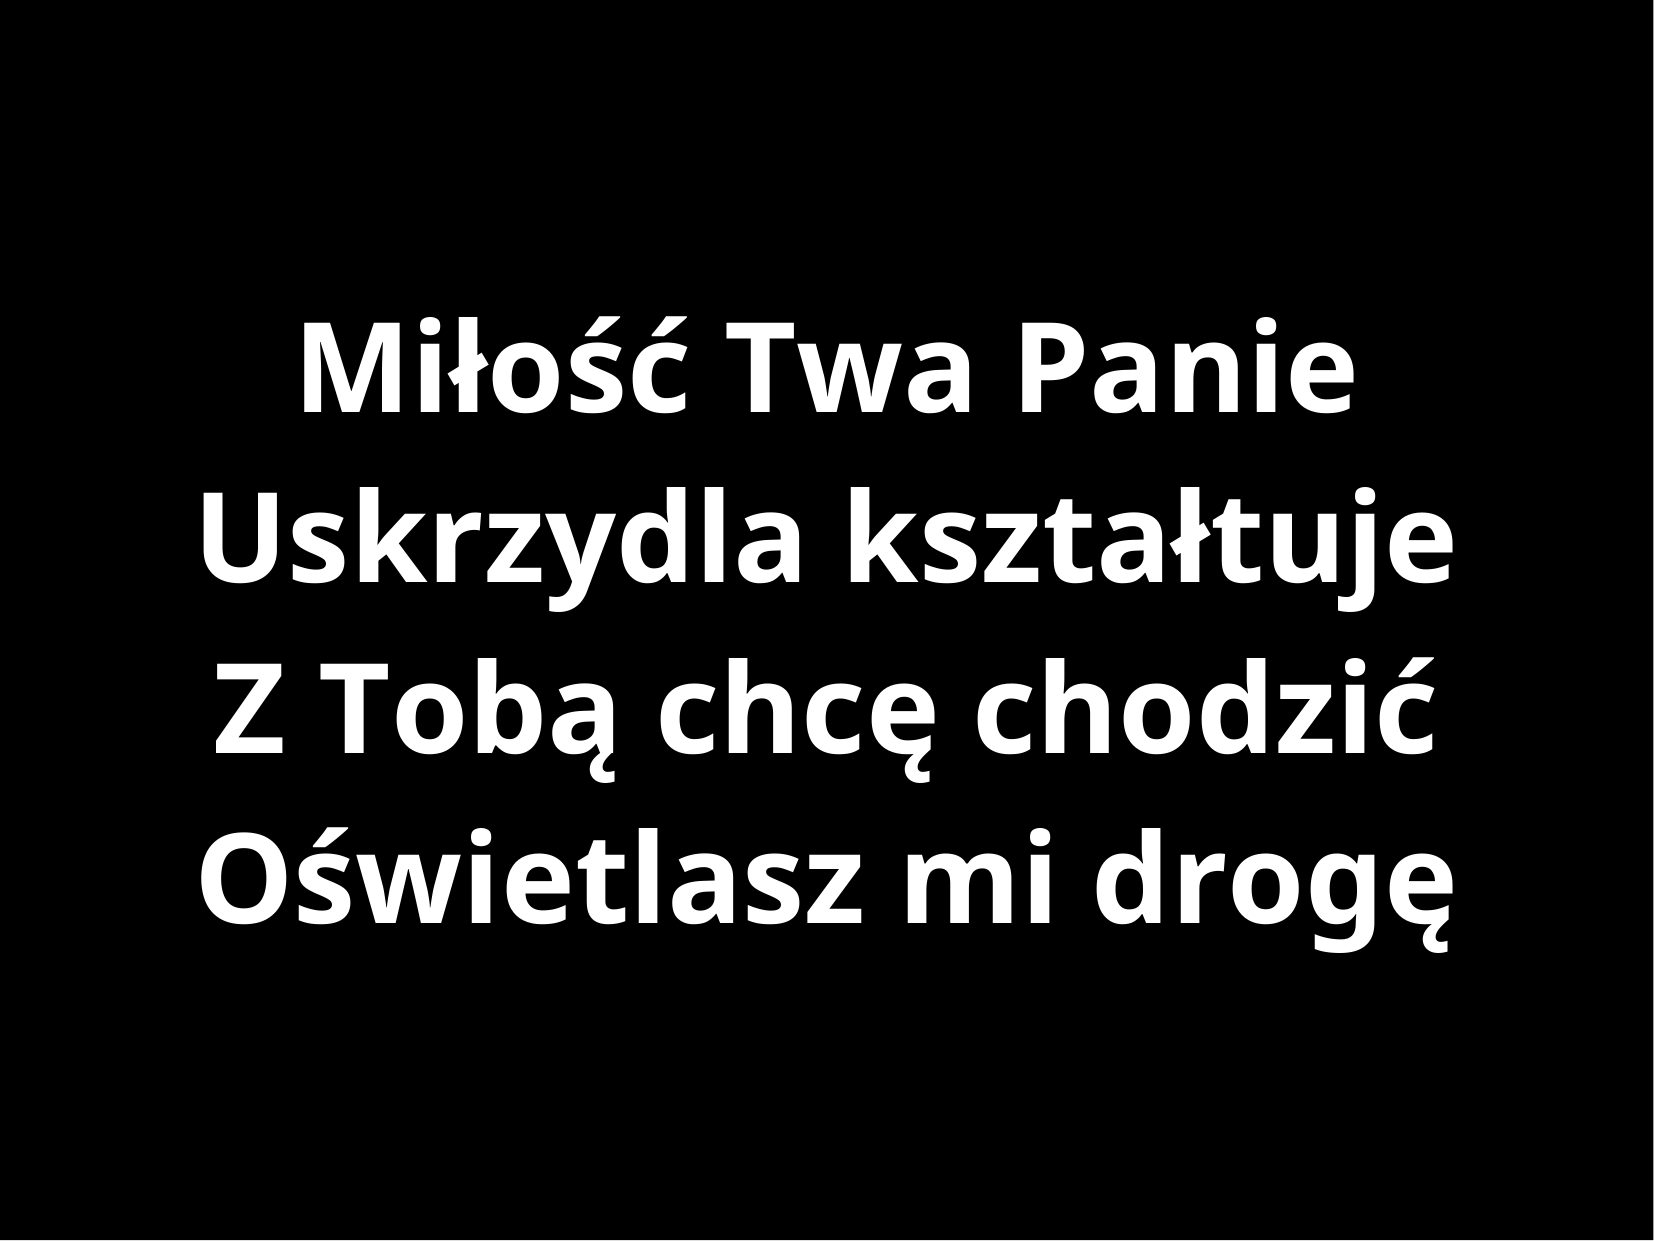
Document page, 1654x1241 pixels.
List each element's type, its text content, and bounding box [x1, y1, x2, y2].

title Miłość Twa Panie Uskrzydla kształtuje Z Tobą chcę chodzić Oświetlasz mi drogę [0, 0, 1654, 1241]
